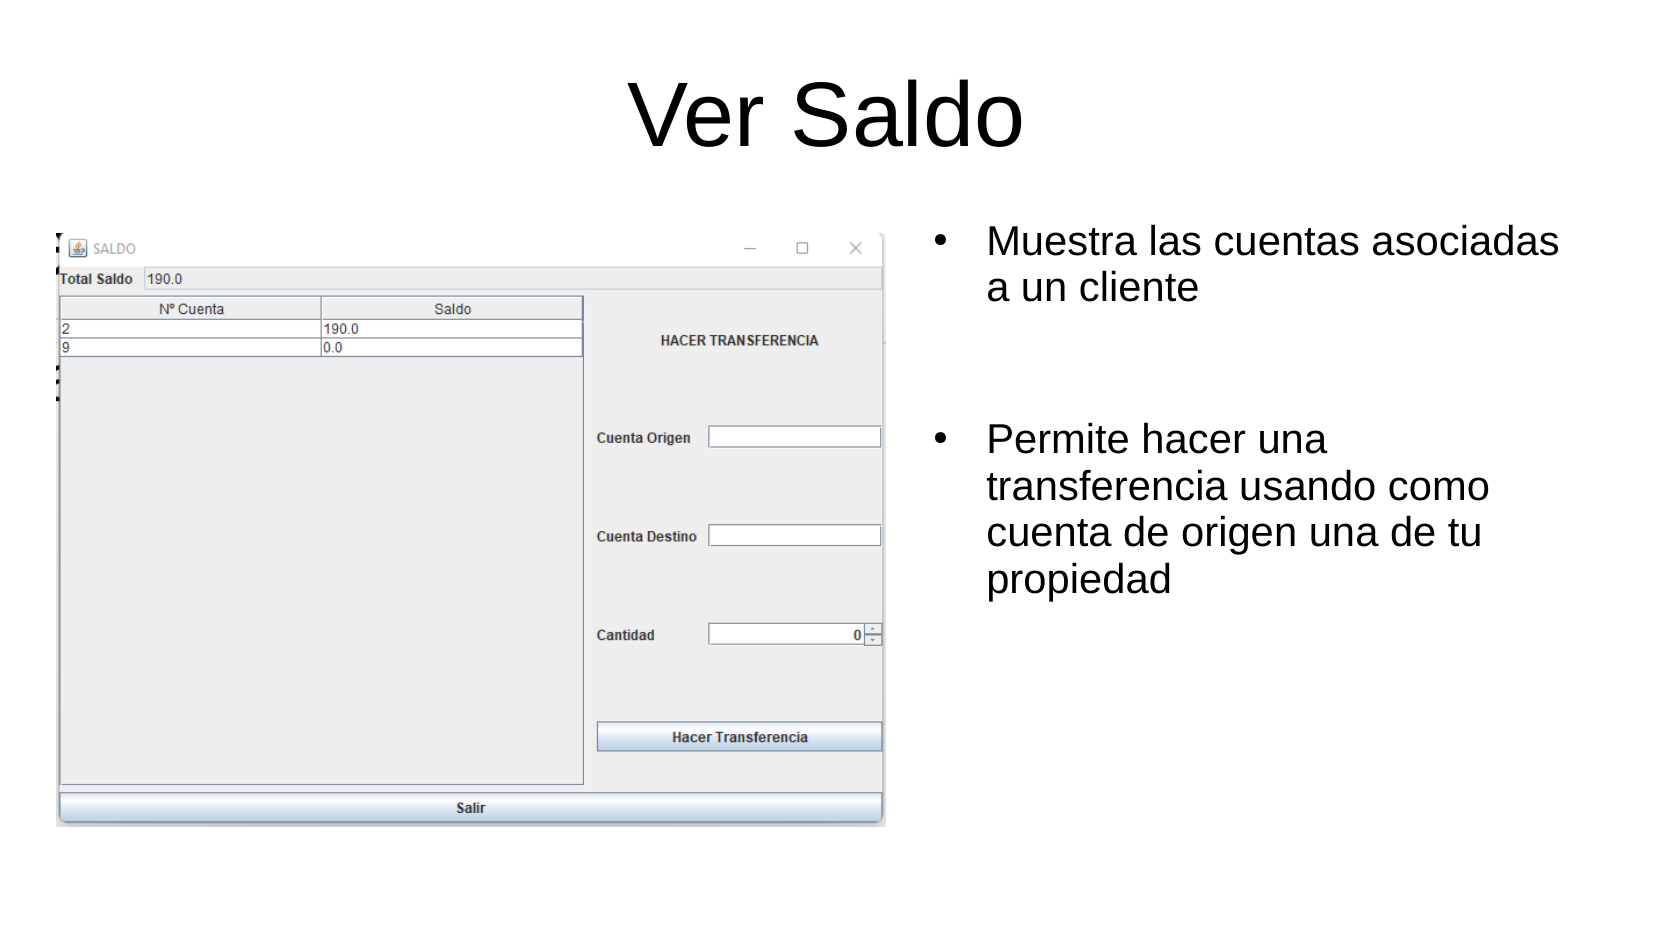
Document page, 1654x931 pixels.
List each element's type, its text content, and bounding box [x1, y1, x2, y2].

picture [56, 233, 886, 827]
list Muestra las cuentas asociadas a un cliente Permite hacer una transferencia usando como cuenta de origen una de tu propiedad [915, 217, 1571, 758]
title Ver Saldo [82, 37, 1571, 193]
